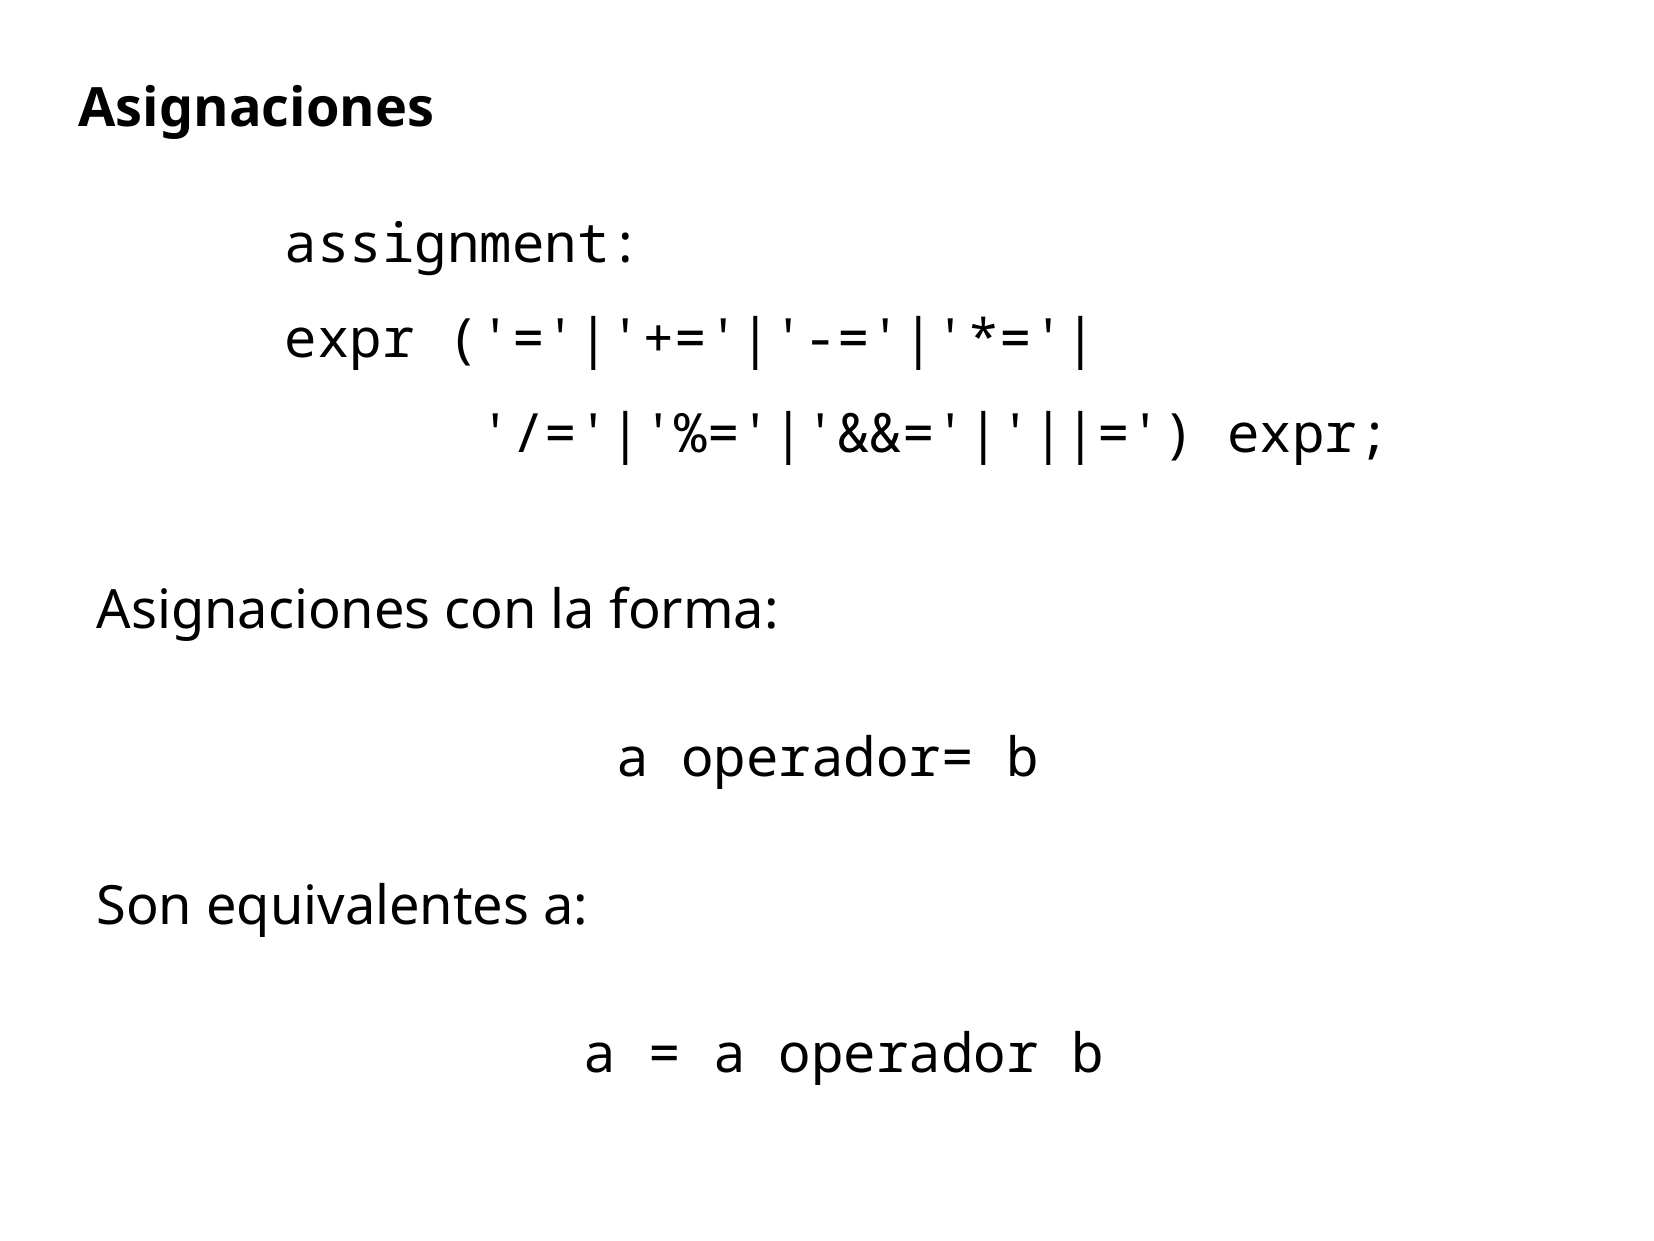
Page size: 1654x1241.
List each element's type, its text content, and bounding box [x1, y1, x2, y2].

text_box Asignaciones con la forma: a operador= b Son equivalentes a: a = a operador b [81, 563, 1576, 1036]
text_box assignment: expr ('='|'+='|'-='|'*='| '/='|'%='|'&&='|'||=') expr; [270, 197, 1426, 451]
text_box Asignaciones [63, 61, 1231, 142]
